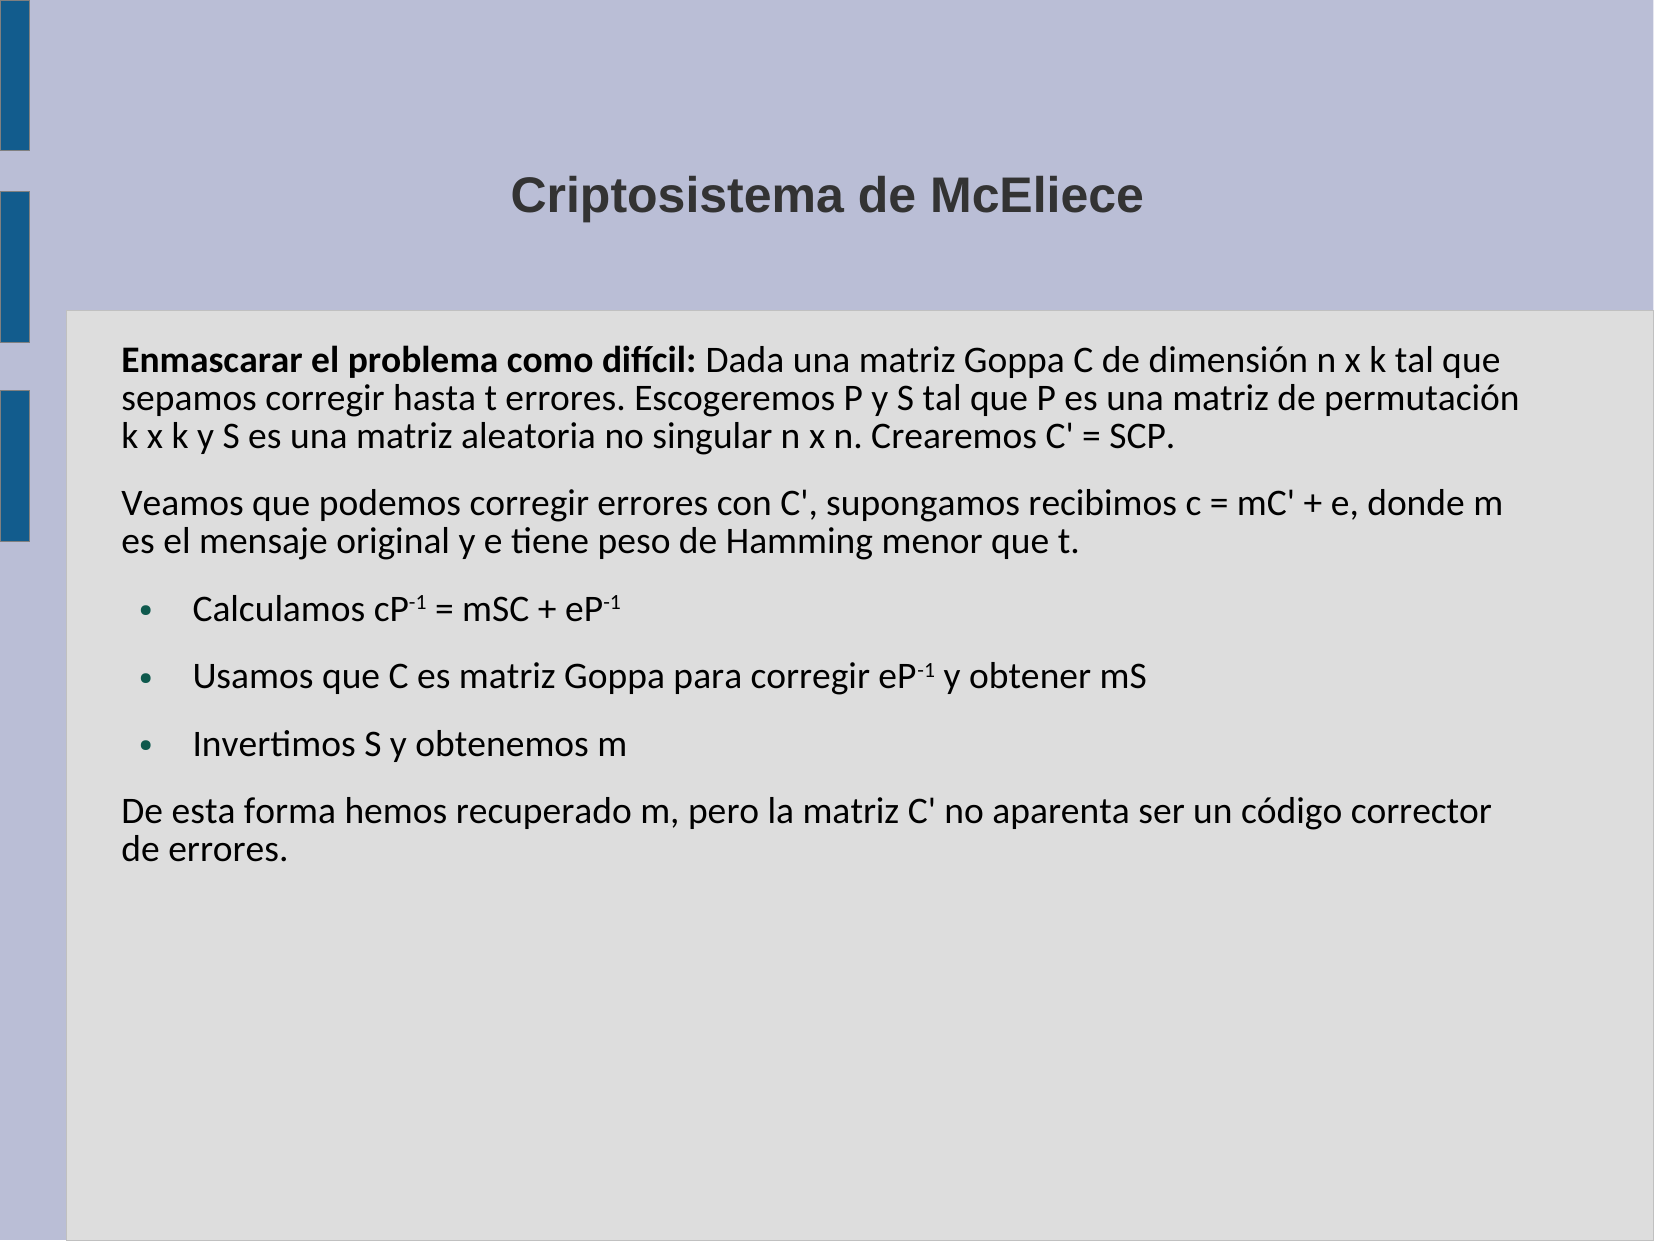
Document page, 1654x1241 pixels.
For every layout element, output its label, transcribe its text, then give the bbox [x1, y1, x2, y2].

list Enmascarar el problema como difícil: Dada una matriz Goppa C de dimensión n x k tal que sepamos corregir hasta t errores. Escogeremos P y S tal que P es una matriz de permutación k x k y S es una matriz aleatoria no singular n x n. Crearemos C' = SCP. Veamos que podemos corregir errores con C', supongamos recibimos c = mC' + e, donde m es el mensaje original y e tiene peso de Hamming menor que t. Calculamos cP-1 = mSC + eP-1 Usamos que C es matriz Goppa para corregir eP-1 y obtener mS Invertimos S y obtenemos m De esta forma hemos recuperado m, pero la matriz C' no aparenta ser un código corrector de errores. [121, 344, 1534, 1127]
title Criptosistema de McEliece [121, 91, 1534, 299]
